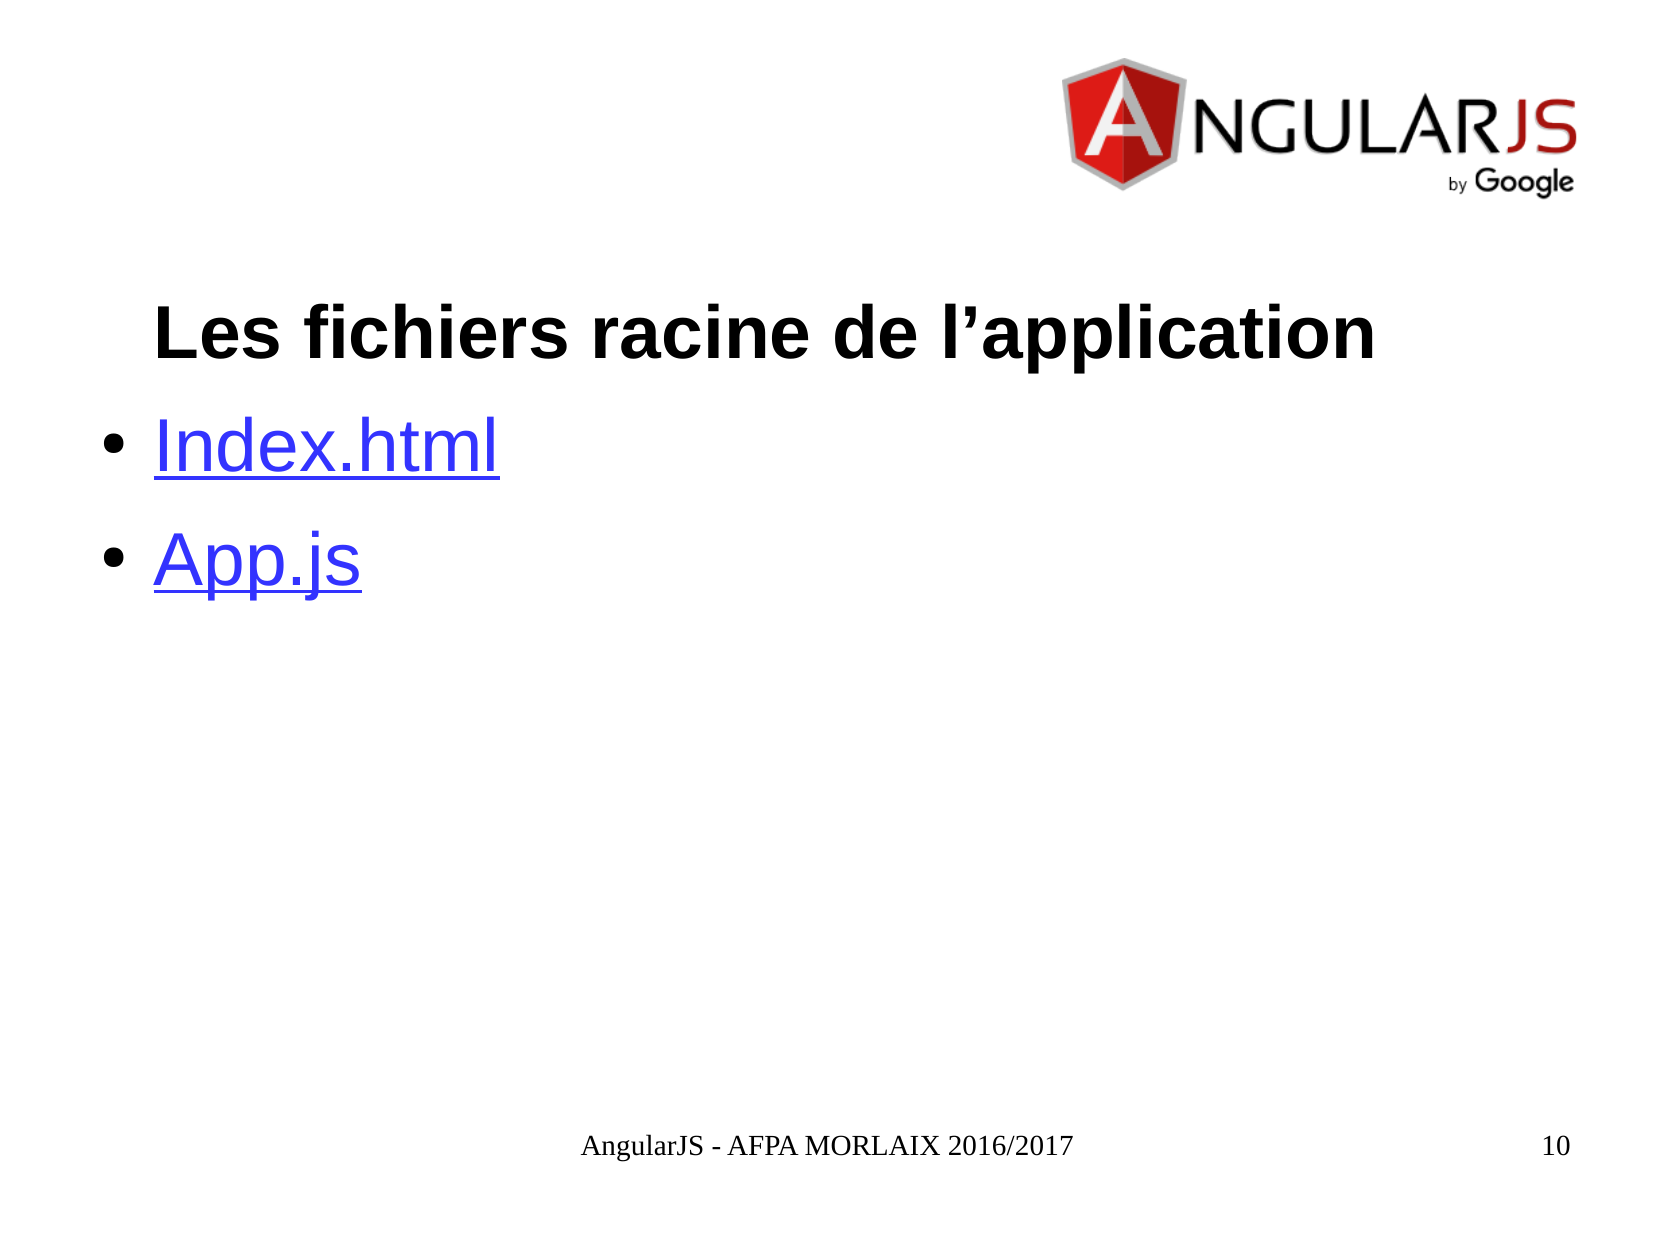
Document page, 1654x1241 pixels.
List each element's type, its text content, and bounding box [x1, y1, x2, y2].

picture [1062, 58, 1578, 205]
list Les fichiers racine de l’application Index.html App.js [82, 290, 1571, 1010]
